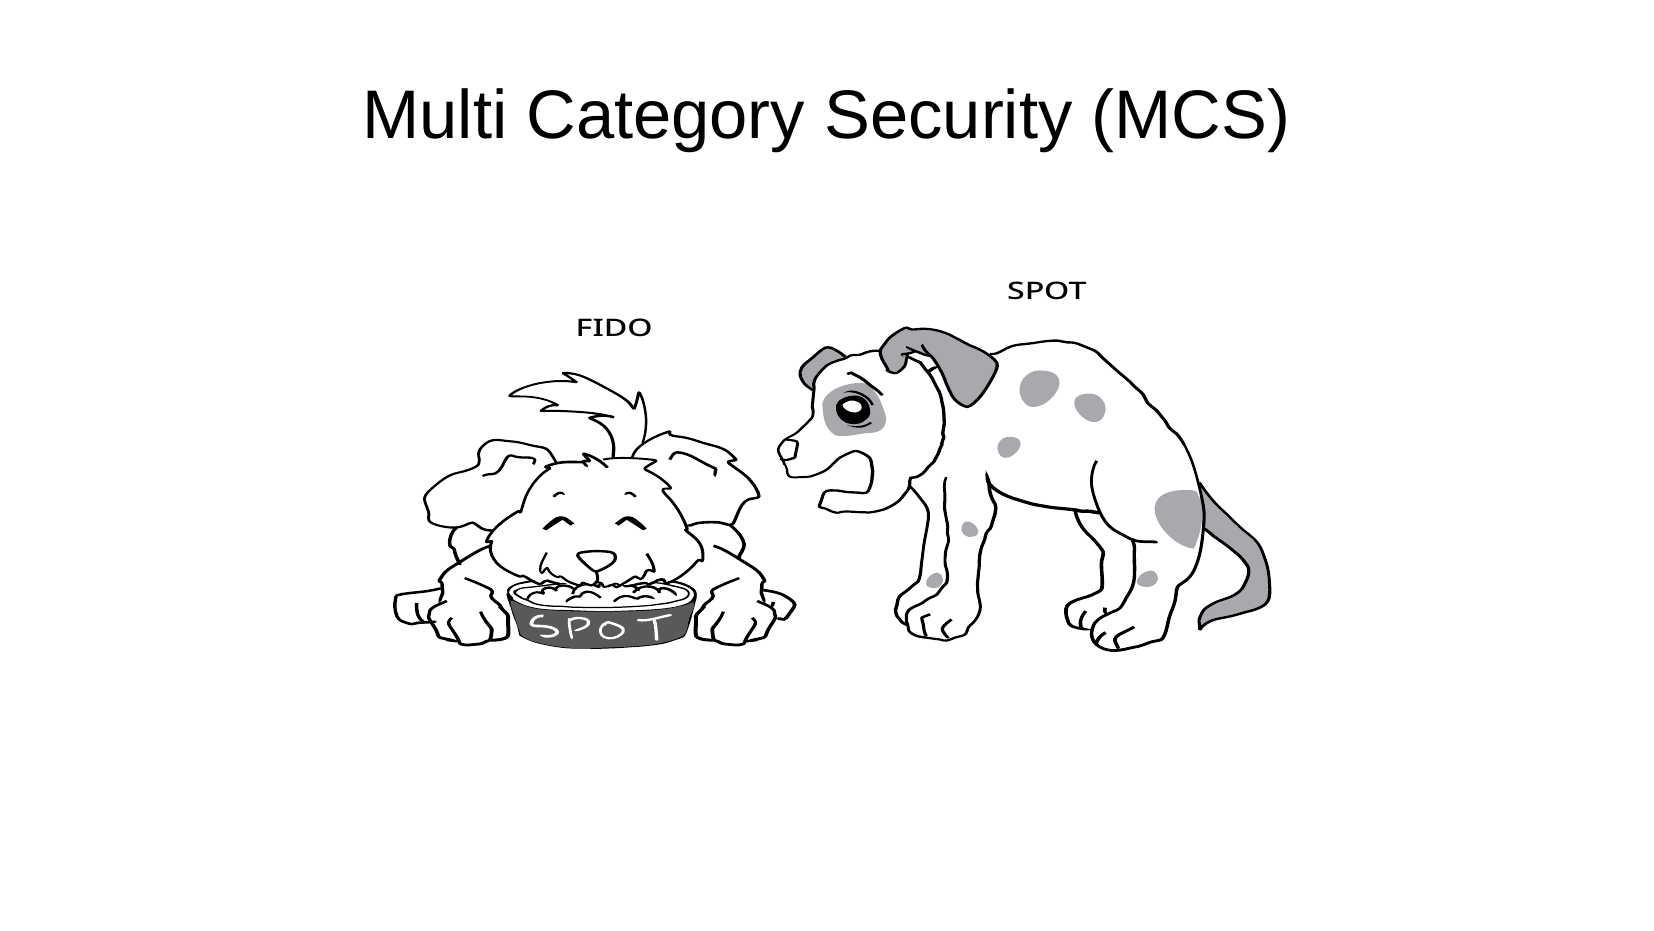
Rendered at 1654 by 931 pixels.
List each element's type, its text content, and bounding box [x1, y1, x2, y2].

title Multi Category Security (MCS) [82, 36, 1571, 193]
picture [393, 281, 1272, 652]
